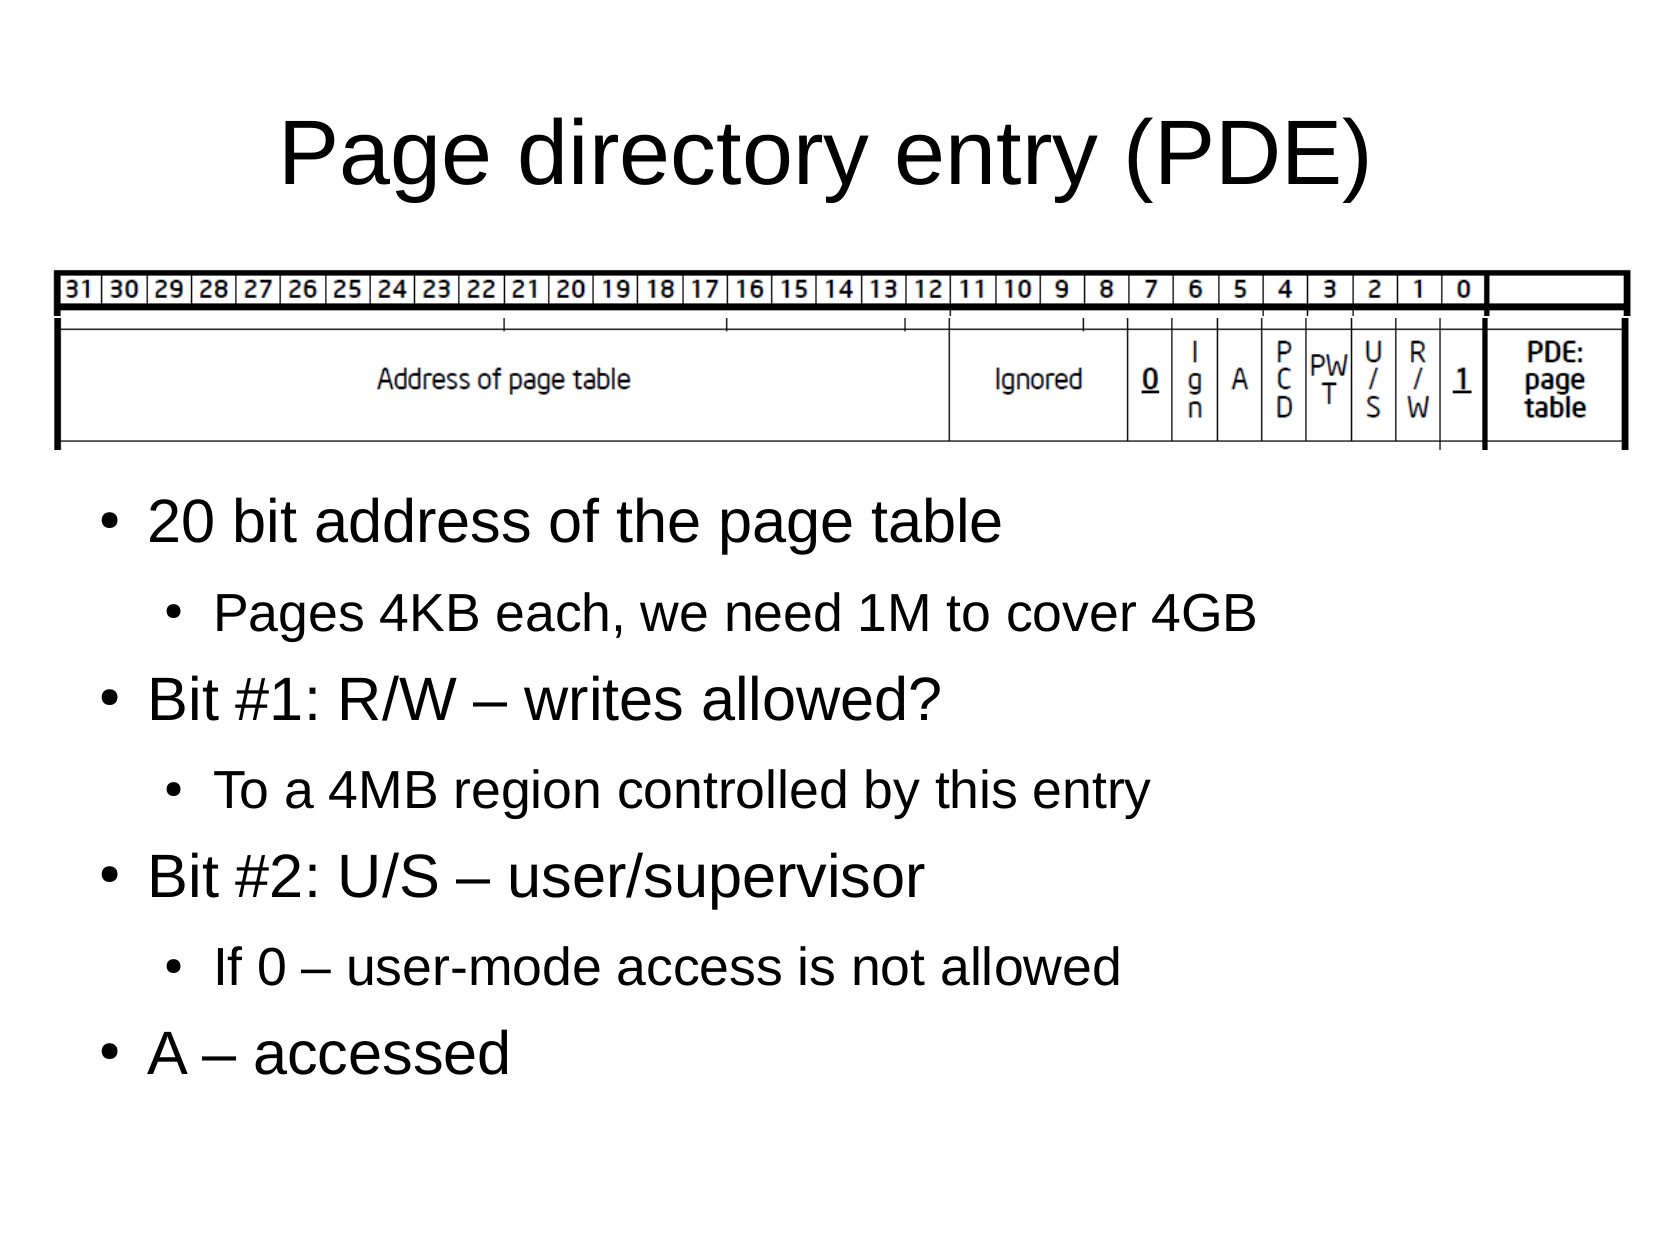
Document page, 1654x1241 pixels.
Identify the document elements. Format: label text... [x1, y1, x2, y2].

list 20 bit address of the page table Pages 4KB each, we need 1M to cover 4GB Bit #1: R/W – writes allowed? To a 4MB region controlled by this entry Bit #2: U/S – user/supervisor If 0 – user-mode access is not allowed A – accessed [82, 487, 1571, 1088]
picture [42, 262, 1636, 316]
title Page directory entry (PDE) [82, 49, 1571, 257]
picture [37, 318, 1642, 451]
